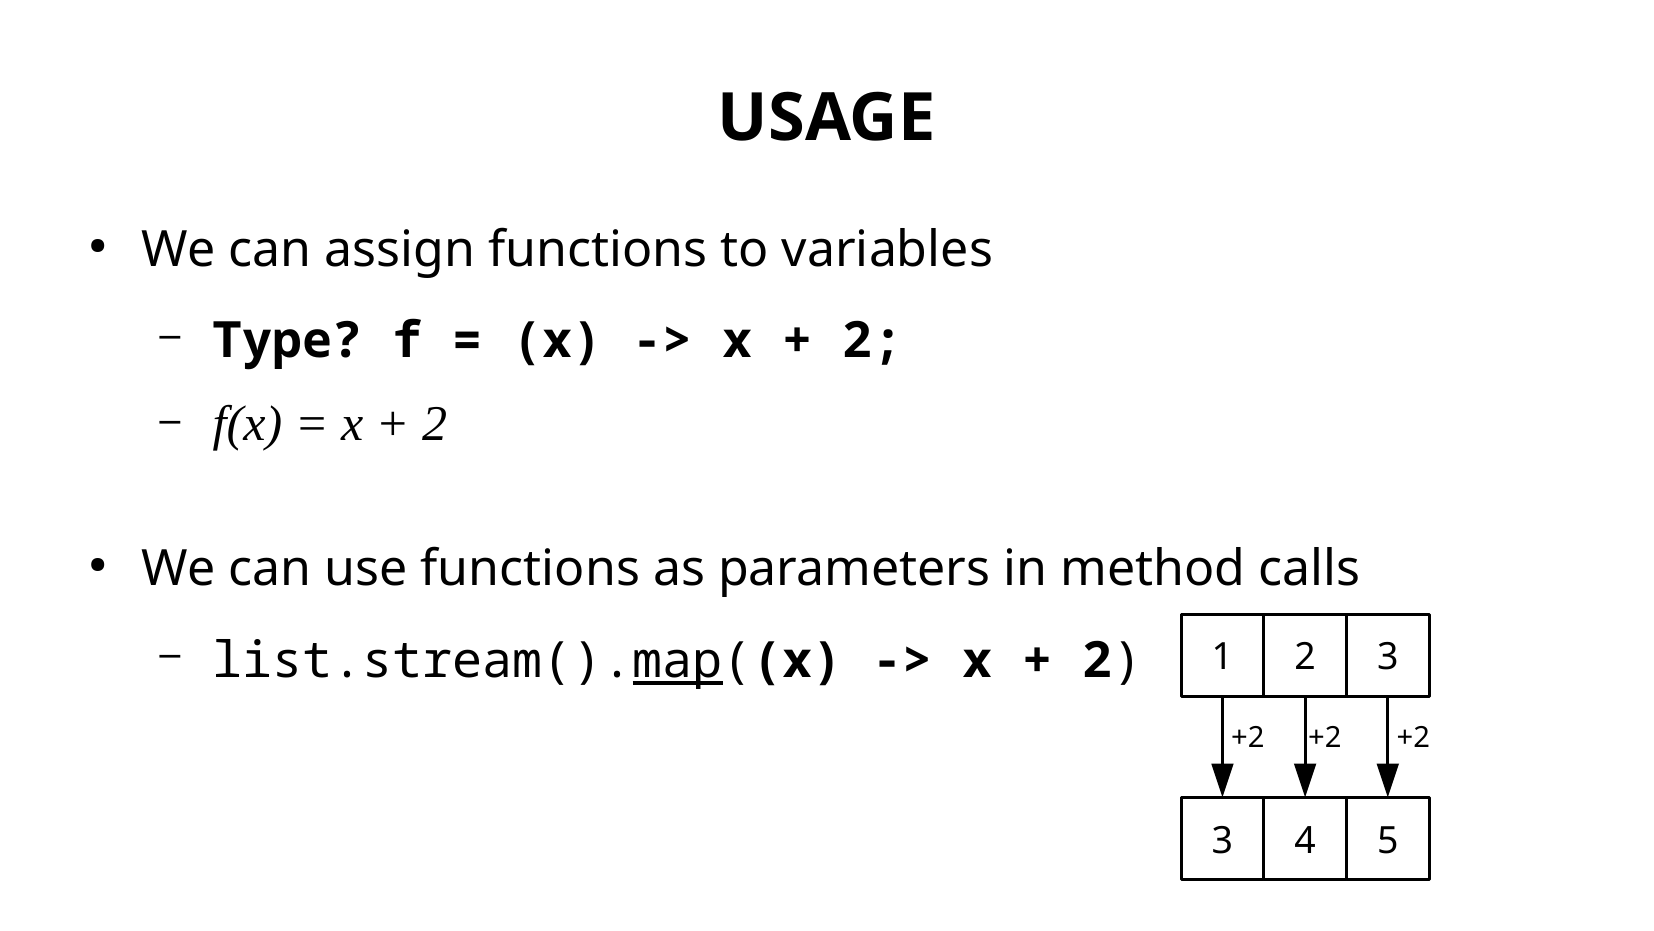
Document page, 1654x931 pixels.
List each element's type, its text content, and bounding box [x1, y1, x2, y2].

text_box +2 [1293, 708, 1381, 760]
title USAGE [82, 36, 1571, 193]
text_box +2 [1216, 708, 1293, 760]
text_box 4 [1263, 797, 1346, 880]
text_box 2 [1263, 614, 1346, 697]
text_box +2 [1381, 708, 1477, 760]
text_box 1 [1181, 614, 1263, 697]
list We can assign functions to variables Type? f = (x) -> x + 2; f(x) = x + 2 We can use functions as parameters in method calls list.stream().map((x) -> x + 2) [70, 212, 1560, 752]
text_box 3 [1346, 614, 1430, 697]
text_box 5 [1346, 797, 1430, 880]
text_box 3 [1181, 797, 1263, 880]
